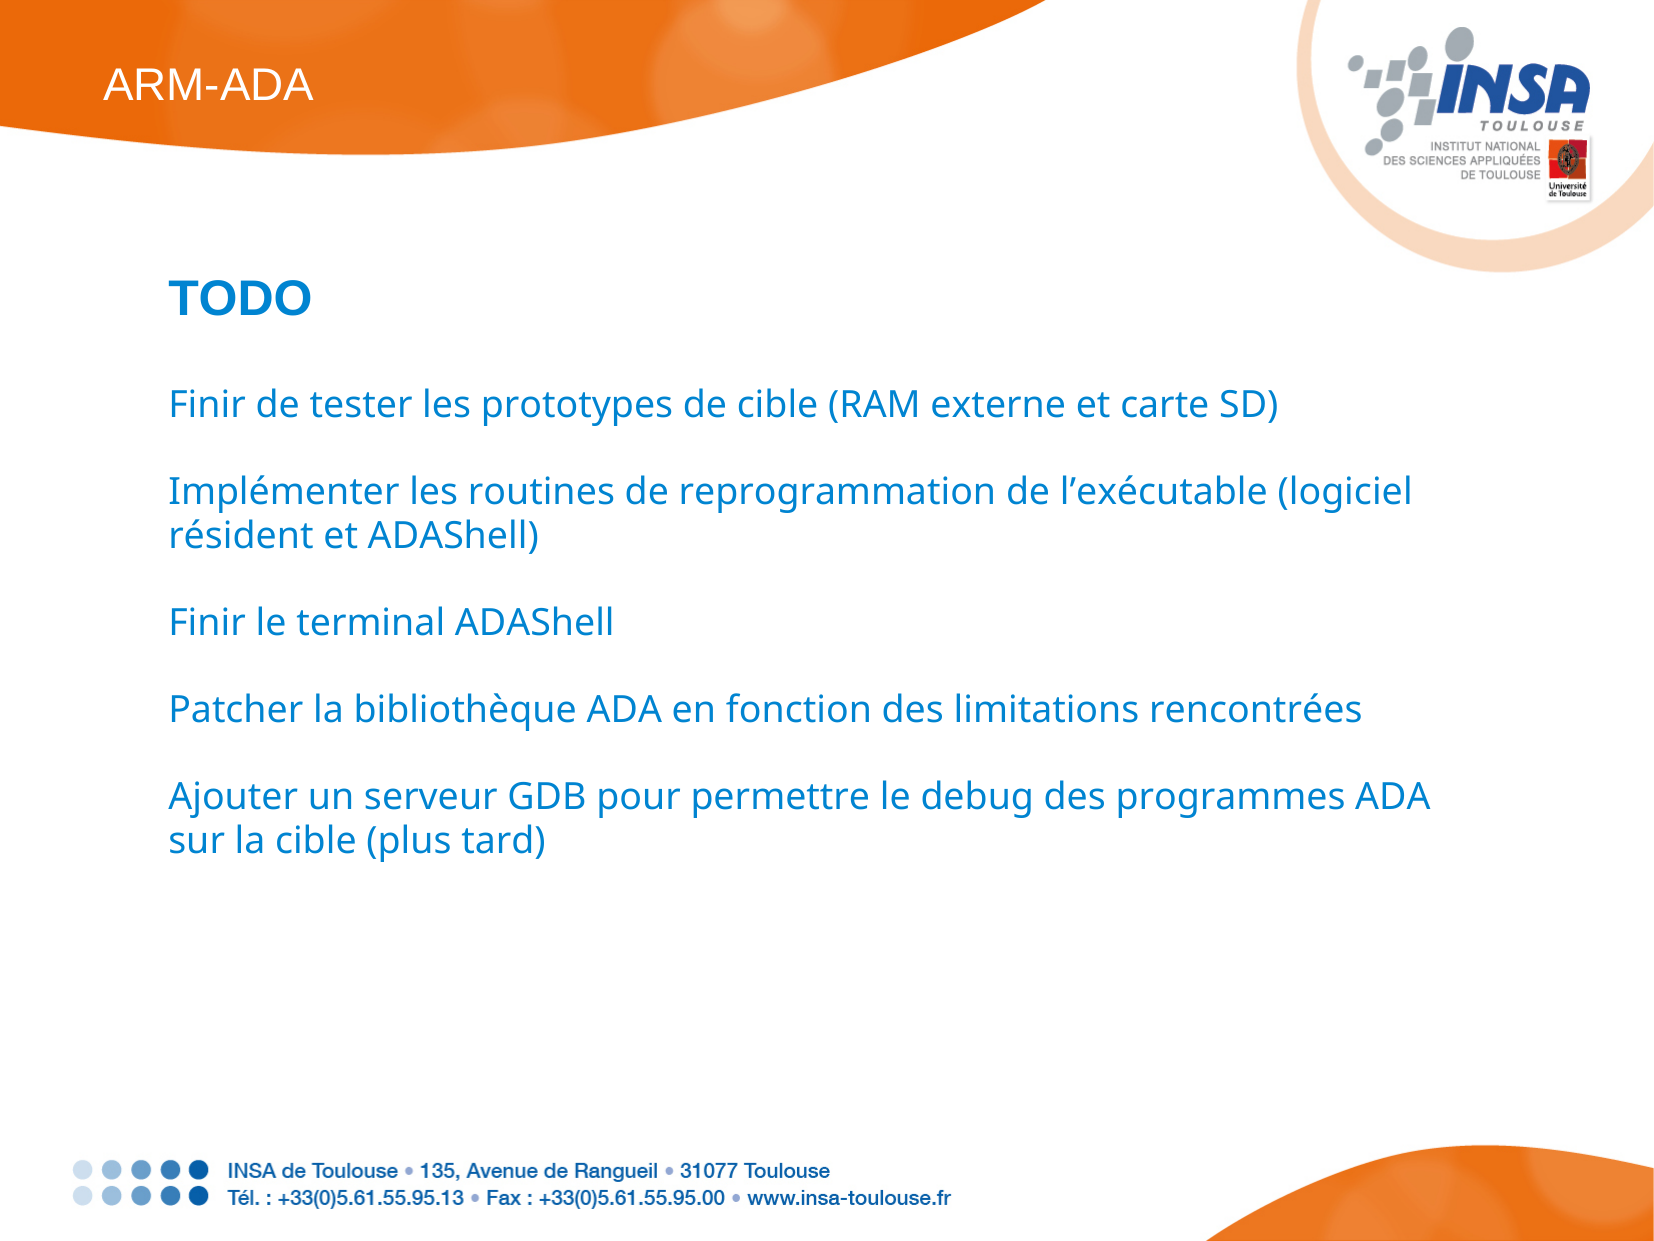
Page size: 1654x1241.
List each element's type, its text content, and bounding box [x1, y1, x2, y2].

text_box ARM-ADA [88, 47, 709, 114]
picture [0, 0, 1654, 1241]
text_box TODO Finir de tester les prototypes de cible (RAM externe et carte SD) Implémenter les routines de reprogrammation de l’exécutable (logiciel résident et ADAShell) Finir le terminal ADAShell Patcher la bibliothèque ADA en fonction des limitations rencontrées Ajouter un serveur GDB pour permettre le debug des programmes ADA sur la cible (plus tard) [153, 259, 1489, 1099]
